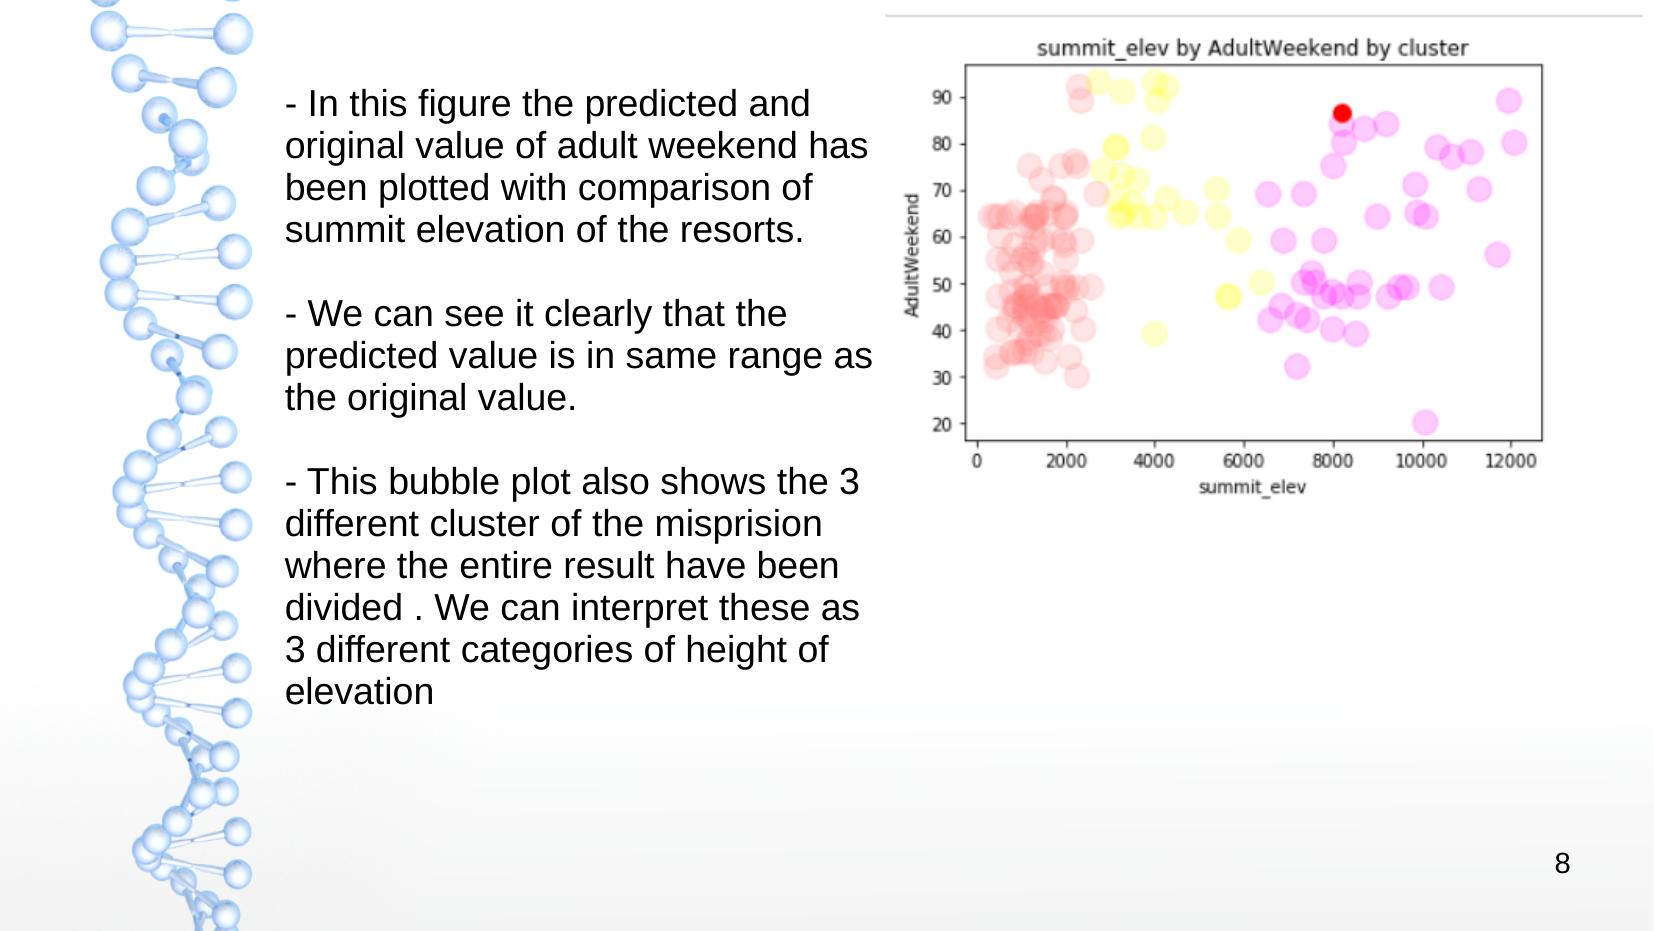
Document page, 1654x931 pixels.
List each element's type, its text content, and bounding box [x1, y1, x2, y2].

text_box - In this figure the predicted and original value of adult weekend has been plotted with comparison of summit elevation of the resorts. - We can see it clearly that the predicted value is in same range as the original value. - This bubble plot also shows the 3 different cluster of the misprision where the entire result have been divided . We can interpret these as 3 different categories of height of elevation [270, 75, 901, 871]
picture [0, 0, 1654, 931]
